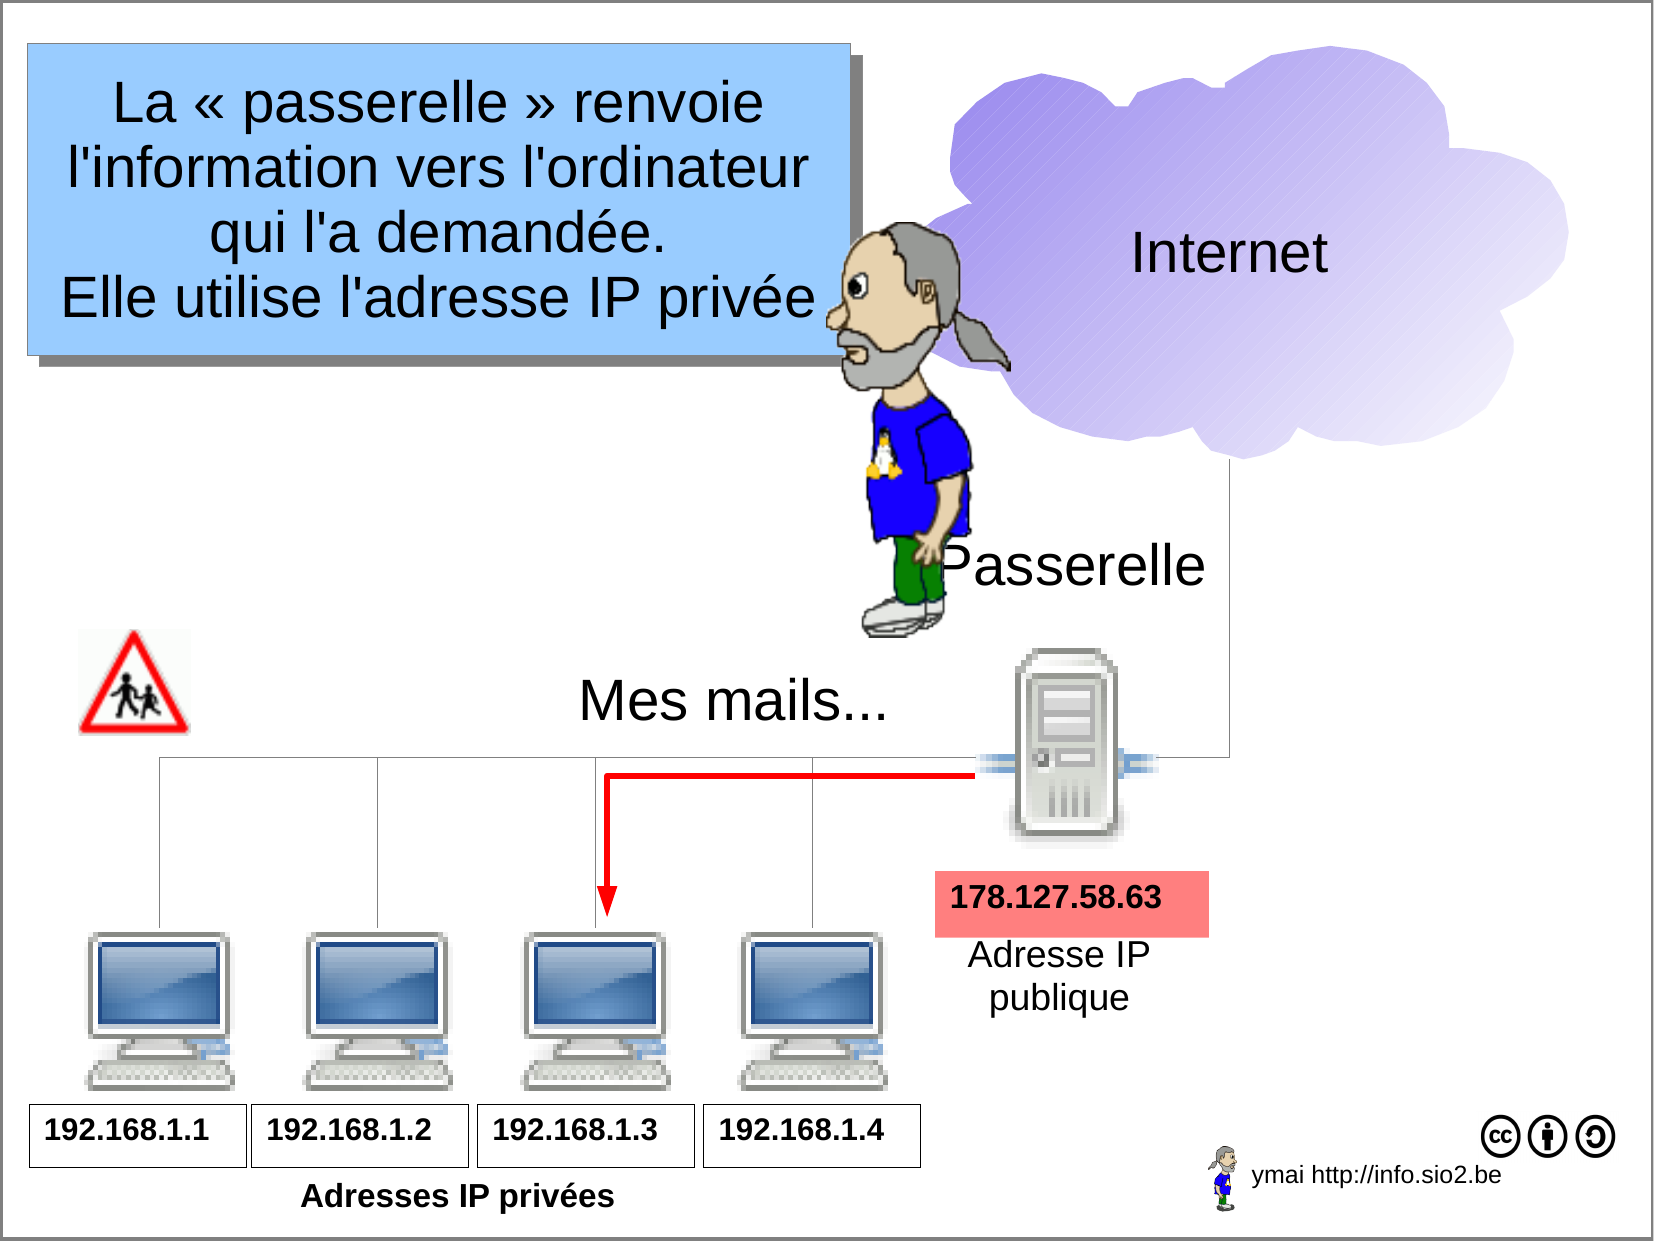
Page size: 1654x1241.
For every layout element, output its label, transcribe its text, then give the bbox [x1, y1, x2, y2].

picture [302, 927, 453, 1091]
text_box La « passerelle » renvoie l'information vers l'ordinateur qui l'a demandée. Elle utilise l'adresse IP privée [27, 43, 851, 356]
picture [1208, 1146, 1237, 1214]
text_box Passerelle [1011, 525, 1223, 614]
text_box 192.168.1.1 [29, 1104, 247, 1168]
text_box Adresses IP privées [285, 1169, 702, 1222]
text_box Mes mails... [564, 660, 906, 749]
text_box 192.168.1.4 [703, 1104, 921, 1168]
picture [1476, 1111, 1619, 1153]
picture [975, 648, 1159, 849]
picture [520, 927, 671, 1091]
picture [826, 222, 1011, 638]
text_box Adresse IP publique [952, 938, 1202, 1052]
picture [84, 927, 235, 1091]
text_box 192.168.1.3 [477, 1104, 695, 1168]
text_box 192.168.1.2 [251, 1104, 469, 1168]
text_box Internet [931, 45, 1569, 460]
text_box 178.127.58.63 [935, 871, 1209, 938]
picture [737, 927, 888, 1091]
picture [78, 629, 191, 737]
text_box ymai http://info.sio2.be [1236, 1153, 1641, 1224]
